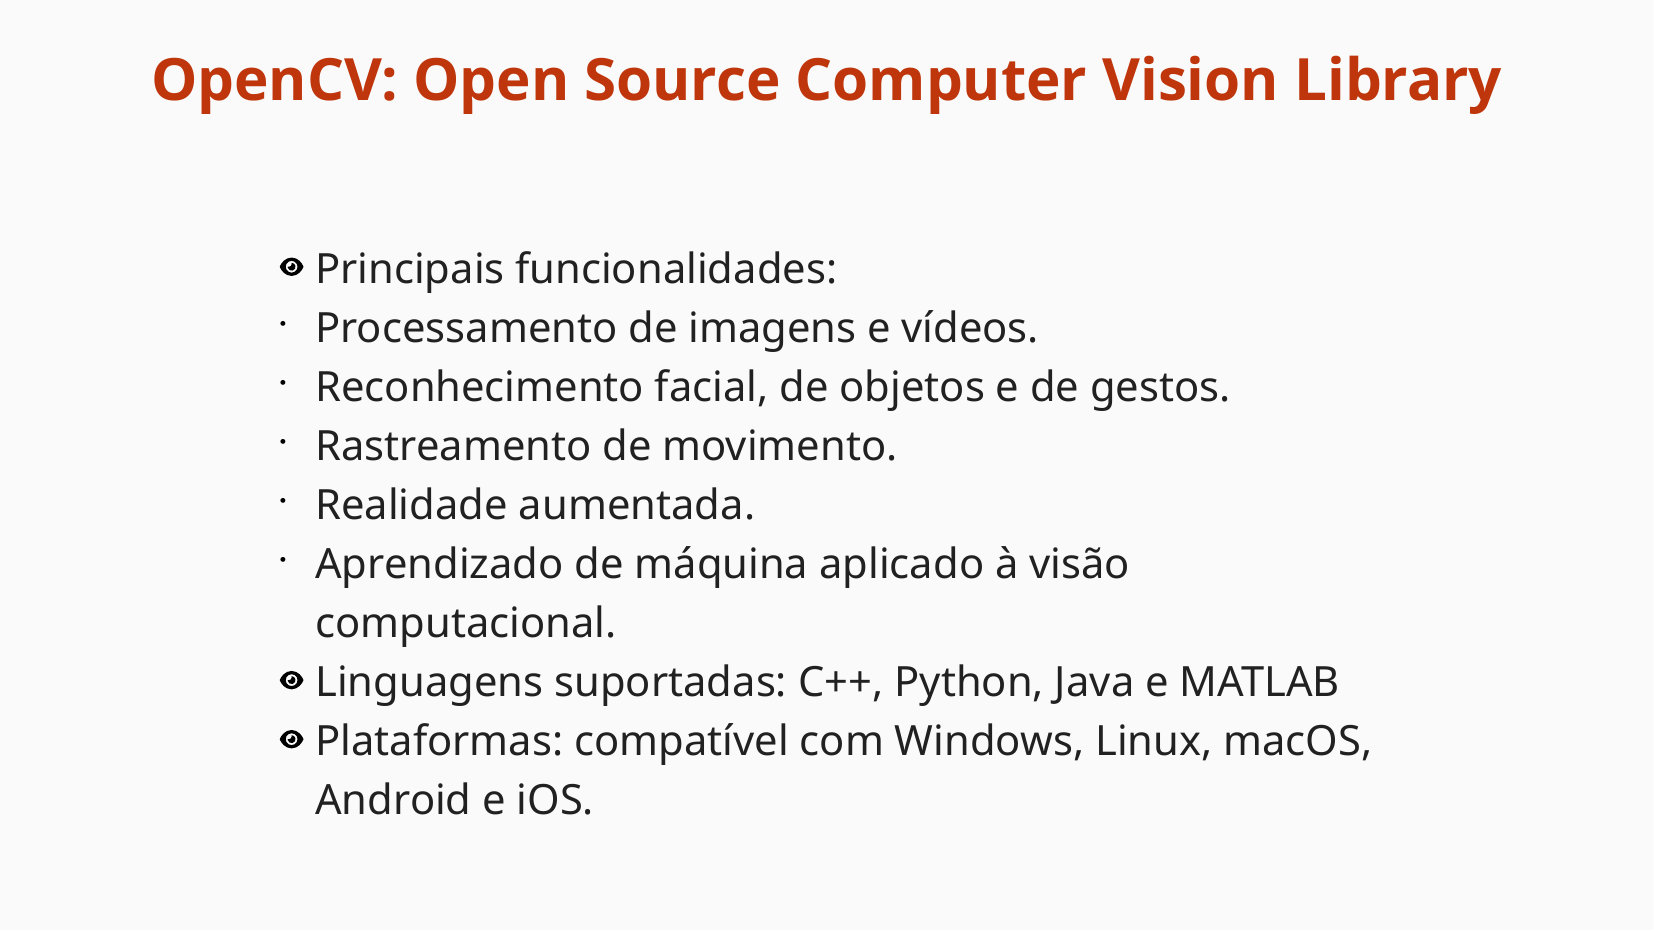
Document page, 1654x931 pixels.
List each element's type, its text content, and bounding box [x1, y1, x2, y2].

subtitle Principais funcionalidades: Processamento de imagens e vídeos. Reconhecimento facial, de objetos e de gestos. Rastreamento de movimento. Realidade aumentada. Aprendizado de máquina aplicado à visão computacional. Linguagens suportadas: C++, Python, Java e MATLAB Plataformas: compatível com Windows, Linux, macOS, Android e iOS. [279, 236, 1374, 786]
title OpenCV: Open Source Computer Vision Library [82, 37, 1571, 119]
